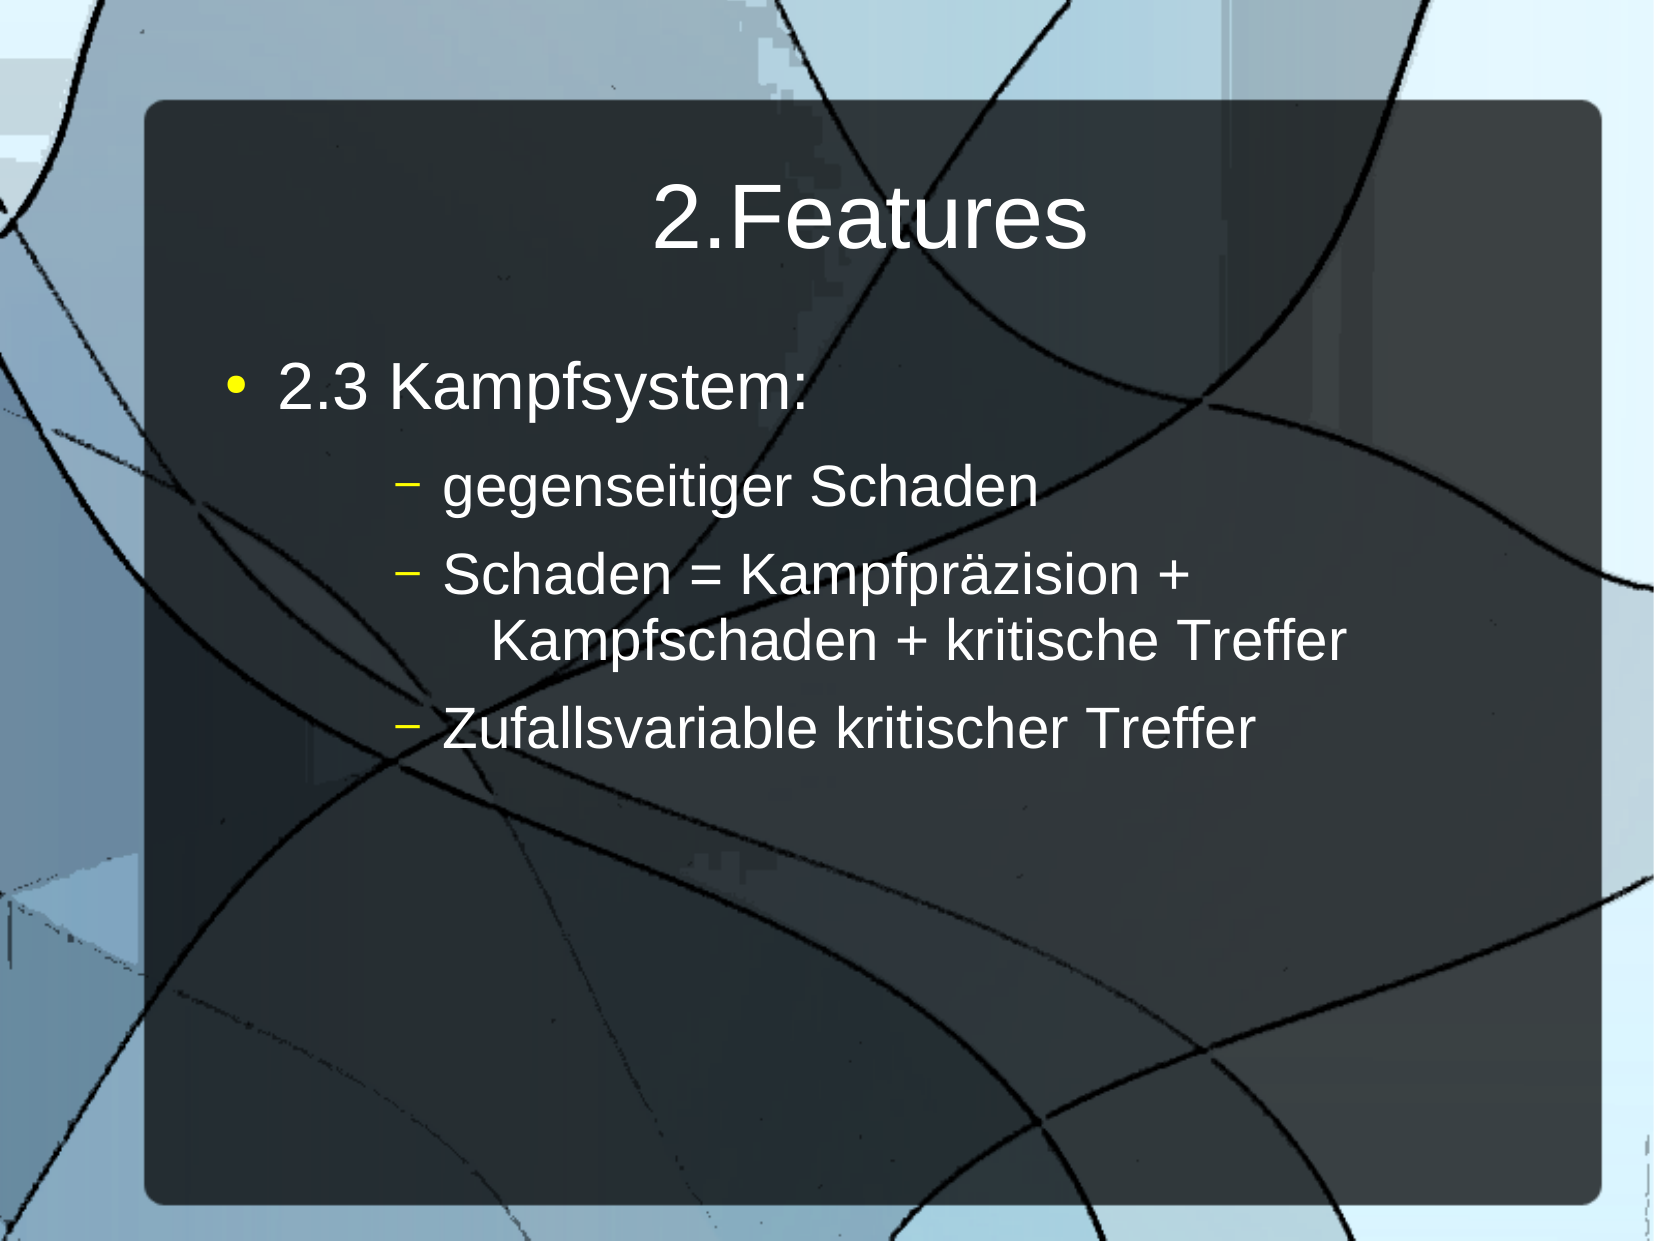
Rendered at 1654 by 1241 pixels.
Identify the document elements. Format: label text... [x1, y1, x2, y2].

picture [0, 0, 1654, 1241]
title 2.Features [159, 108, 1583, 325]
list 2.3 Kampfsystem: gegenseitiger Schaden Schaden = Kampfpräzision + Kampfschaden + kritische Treffer Zufallsvariable kritischer Treffer [206, 349, 1571, 1241]
